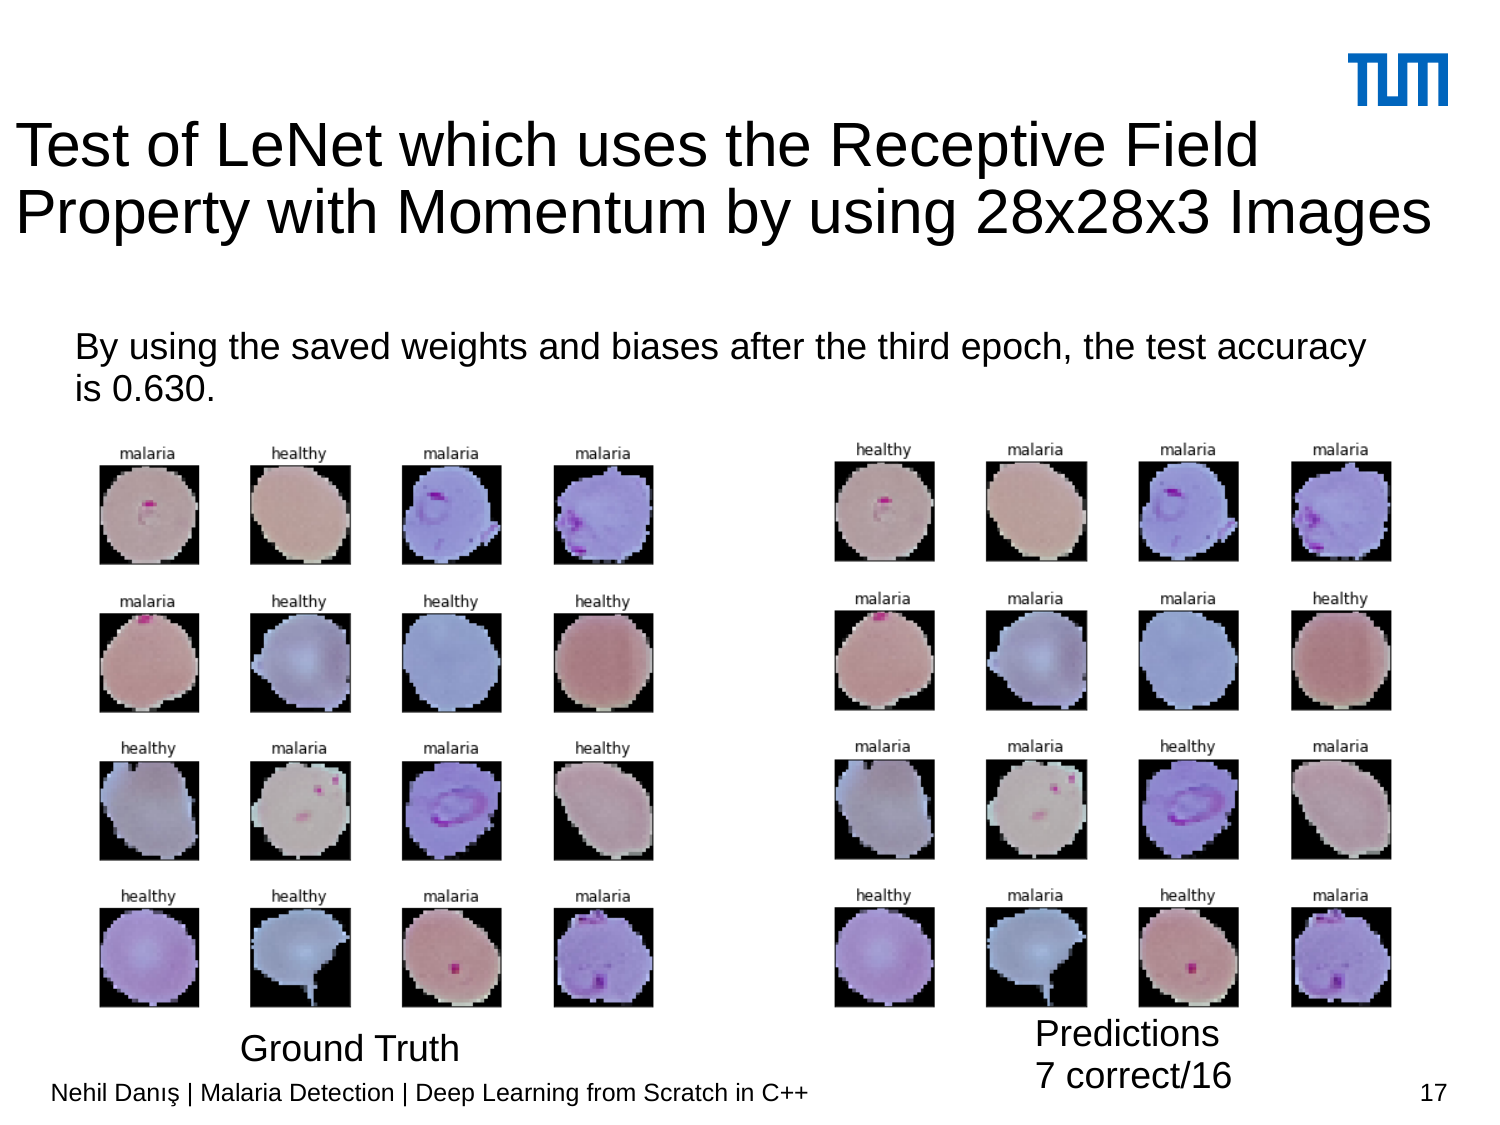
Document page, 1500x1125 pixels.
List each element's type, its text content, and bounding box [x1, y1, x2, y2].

text_box Nehil Danış | Malaria Detection | Deep Learning from Scratch in C++ [50, 1061, 1111, 1122]
text_box Ground Truth [150, 1020, 631, 1061]
text_box Predictions 7 correct/16 [945, 1021, 1321, 1061]
text_box <number> [1111, 1061, 1448, 1122]
picture [86, 438, 661, 1021]
picture [821, 434, 1399, 1021]
title Test of LeNet which uses the Receptive Field Property with Momentum by using 28x28x3 Images [15, 112, 1486, 255]
text_box By using the saved weights and biases after the third epoch, the test accuracy is 0.630. [60, 318, 1411, 417]
